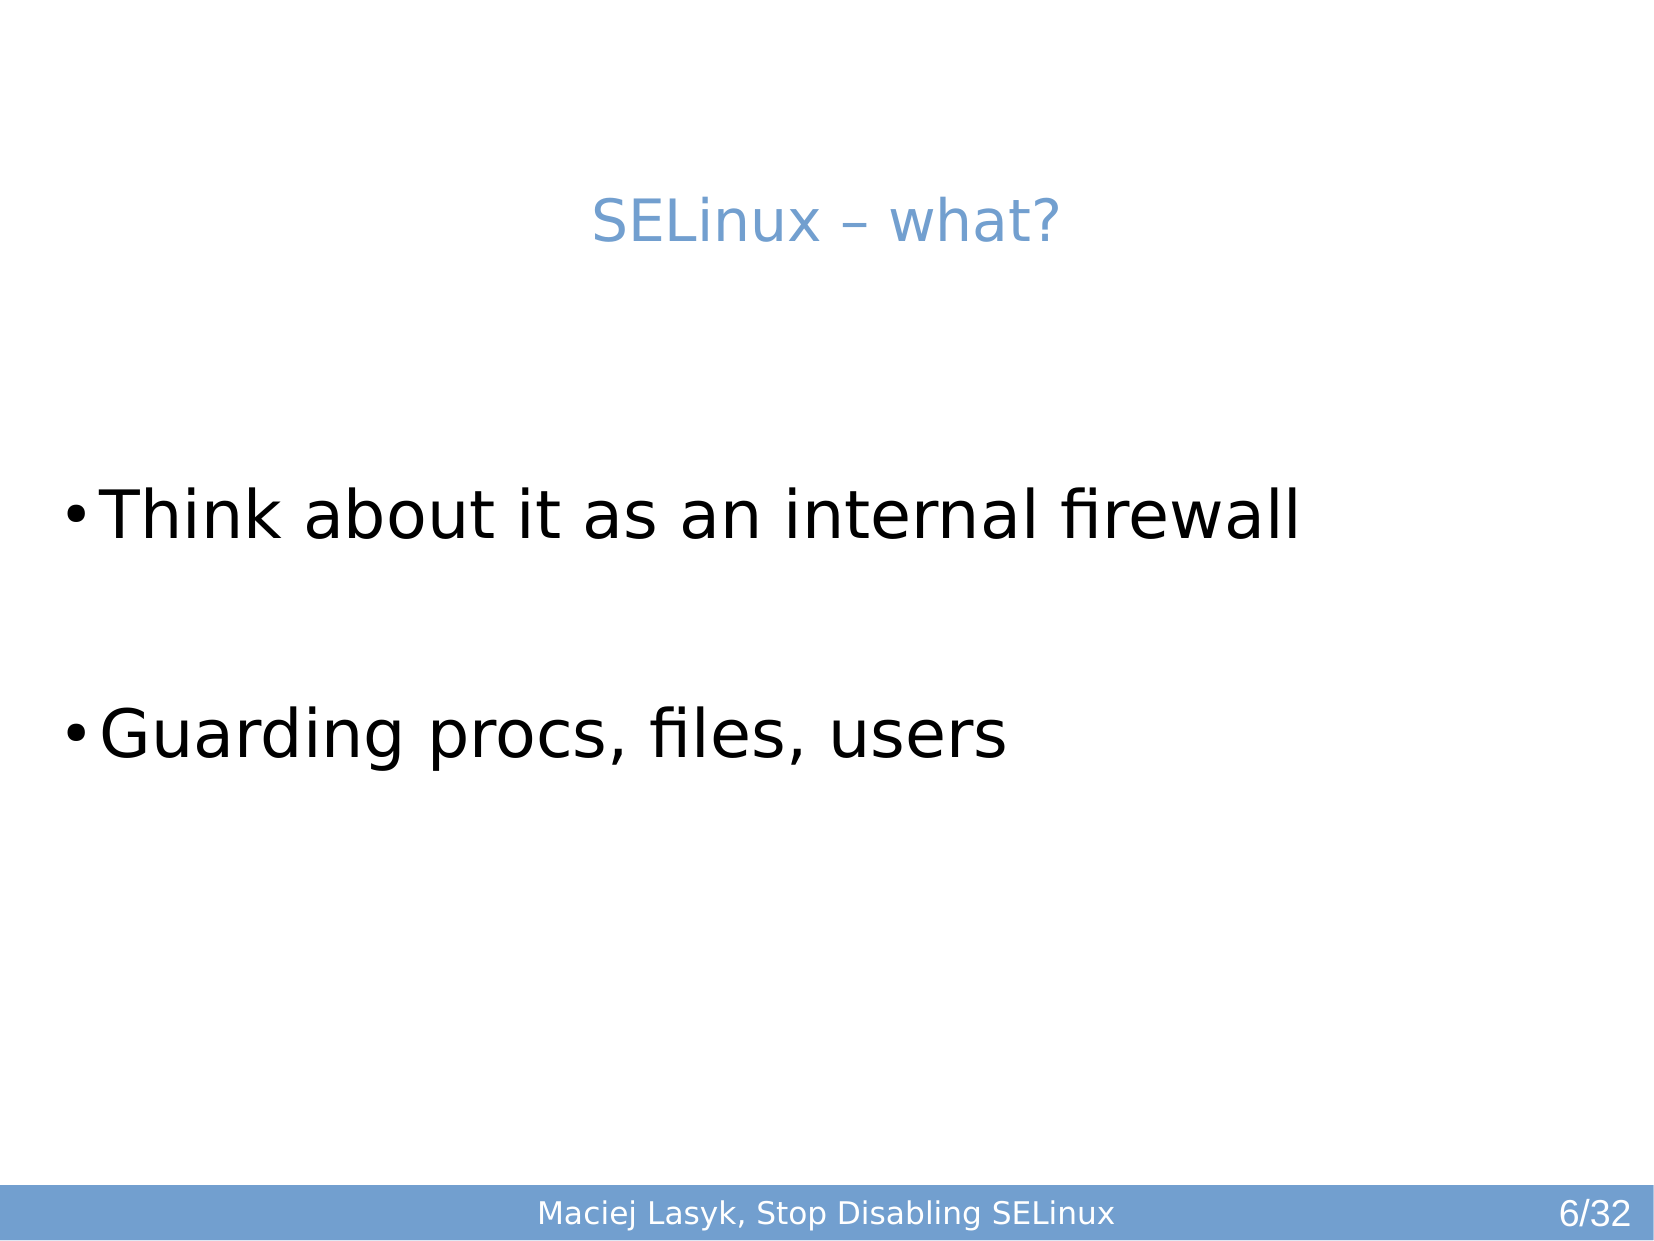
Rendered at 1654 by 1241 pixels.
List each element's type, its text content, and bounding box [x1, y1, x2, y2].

text_box Maciej Lasyk, Stop Disabling SELinux [522, 1188, 1132, 1240]
text_box SELinux – what? [576, 180, 1078, 263]
text_box [0, 1185, 1533, 1241]
text_box [1647, 1185, 1654, 1241]
text_box Think about it as an internal firewall Guarding procs, files, users [49, 468, 1319, 781]
text_box 6/32 [1533, 1185, 1647, 1241]
